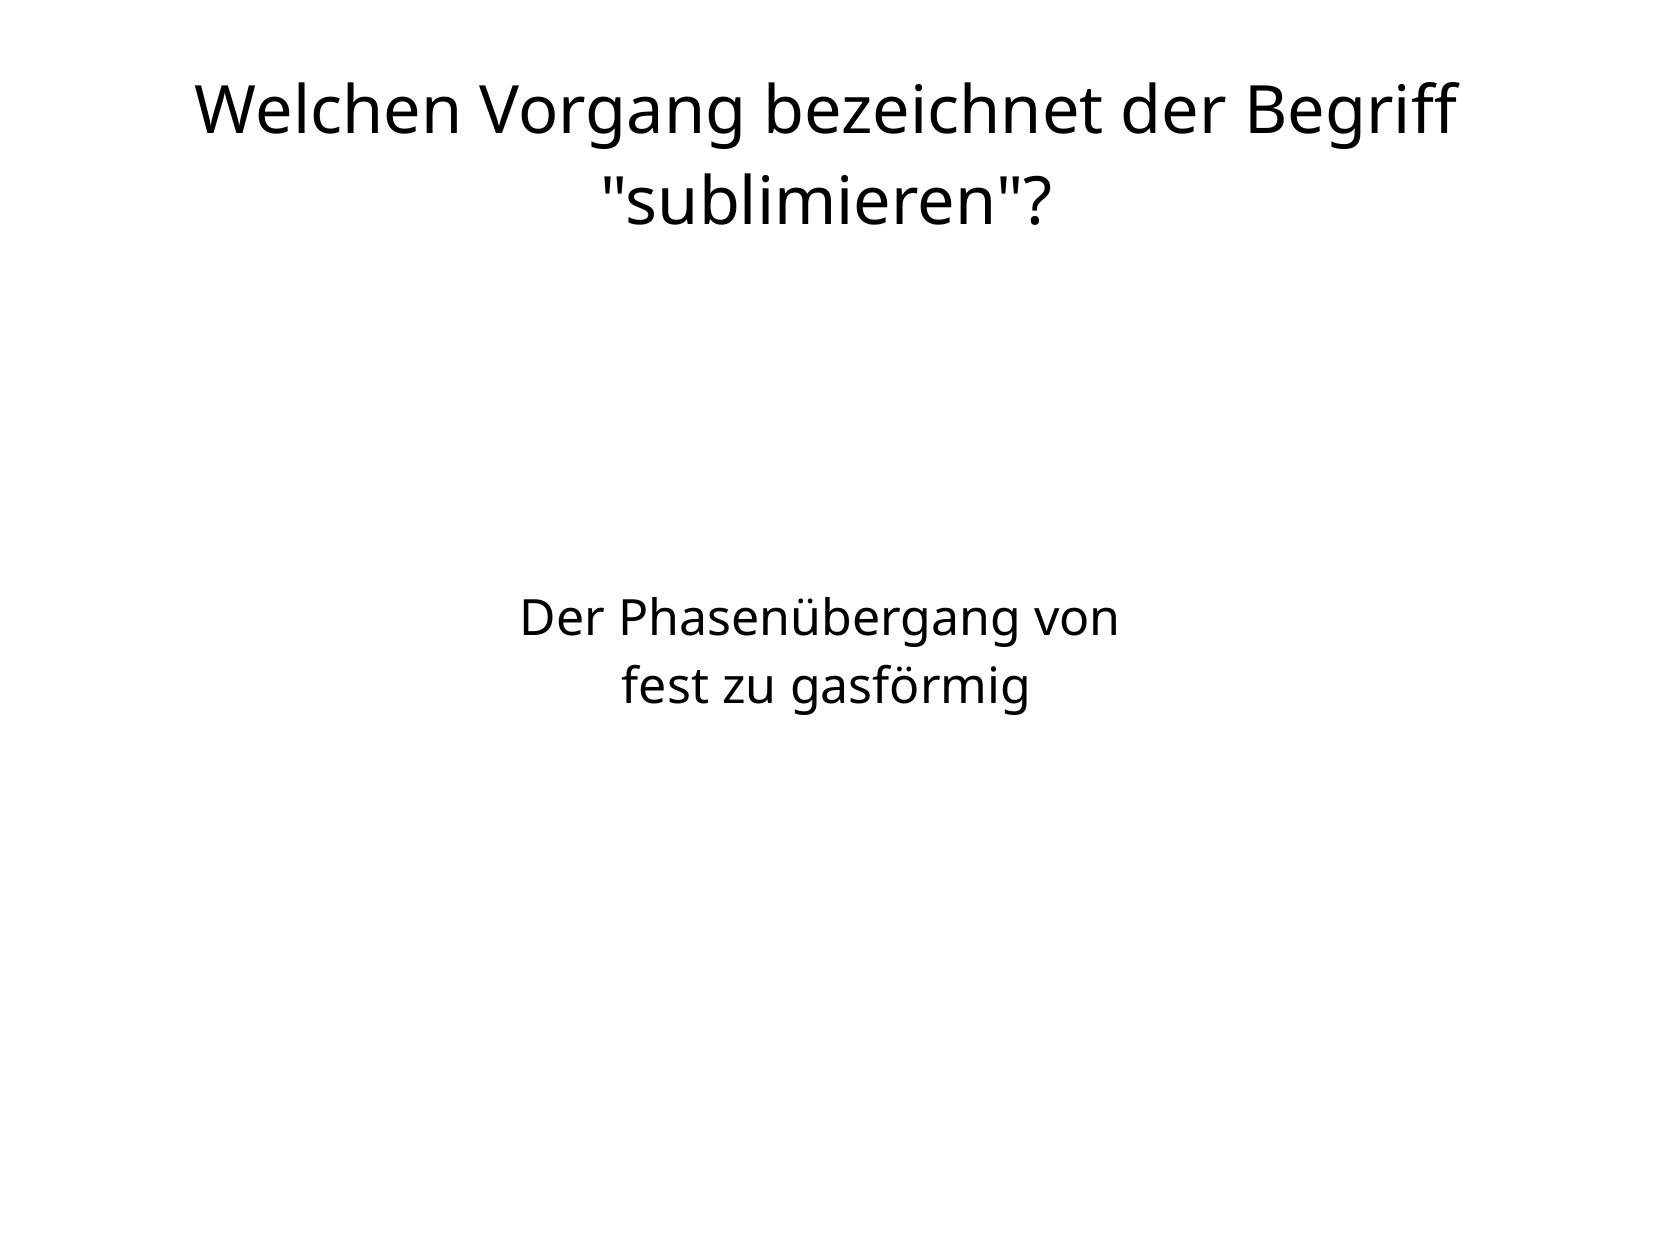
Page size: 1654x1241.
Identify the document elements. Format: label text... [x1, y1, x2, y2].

subtitle Der Phasenübergang von fest zu gasförmig [82, 290, 1571, 1010]
title Welchen Vorgang bezeichnet der Begriff "sublimieren"? [82, 49, 1571, 257]
